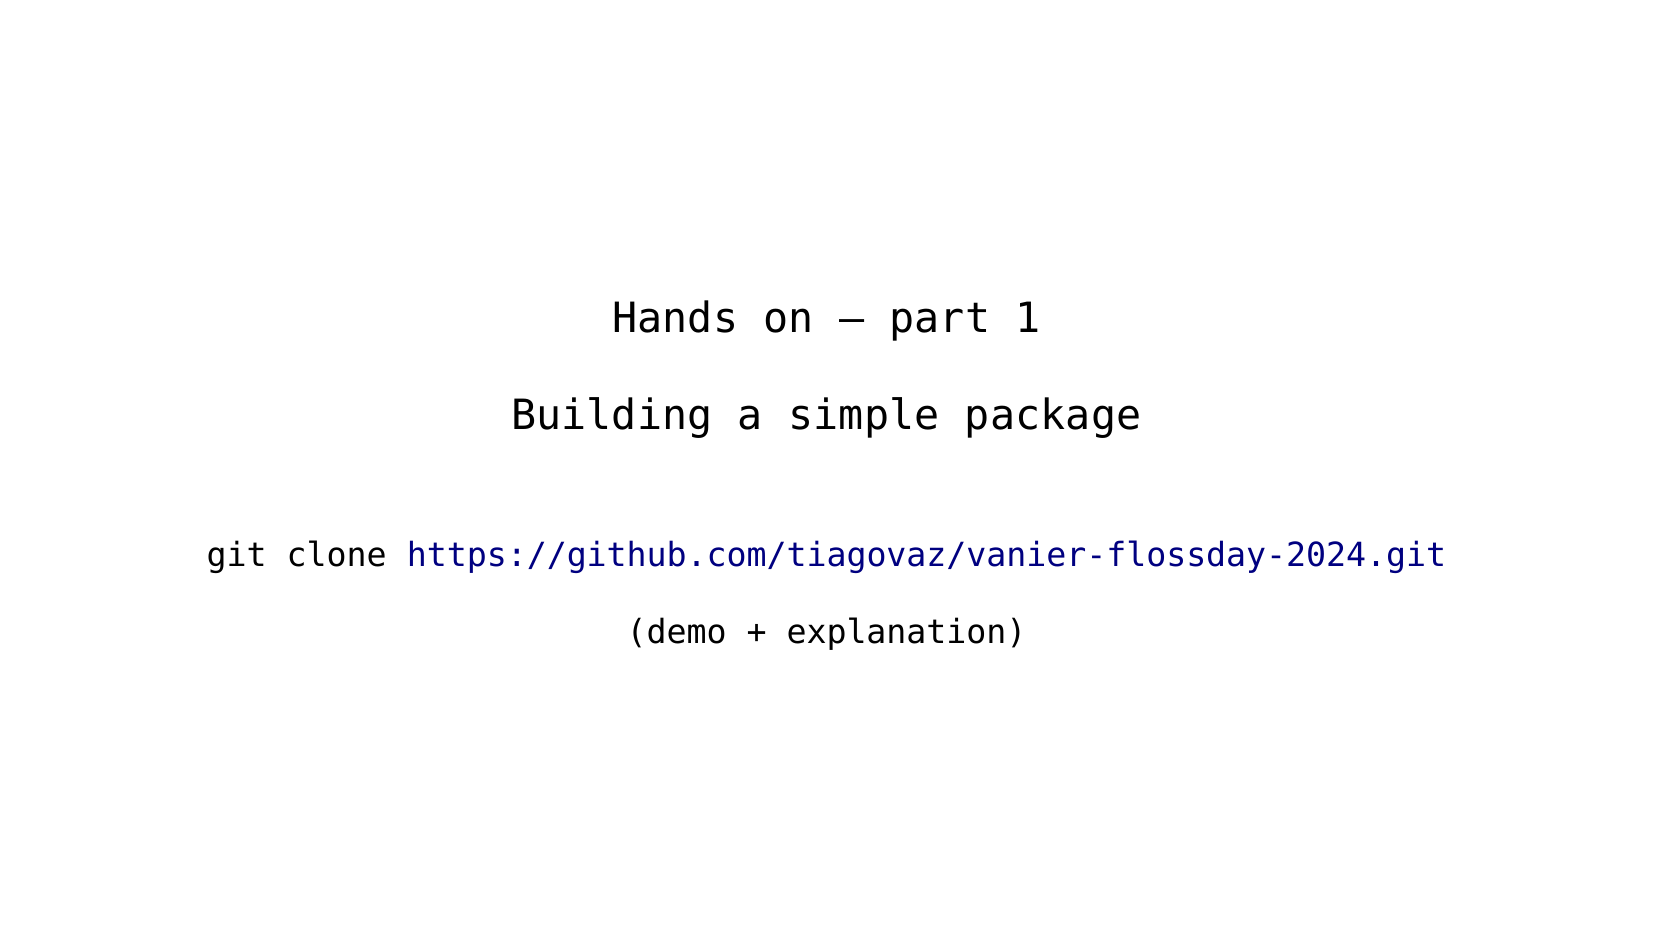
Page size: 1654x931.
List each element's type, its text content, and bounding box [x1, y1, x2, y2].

subtitle Hands on – part 1 Building a simple package git clone https://github.com/tiagovaz/vanier-flossday-2024.git (demo + explanation) [82, 59, 1571, 886]
